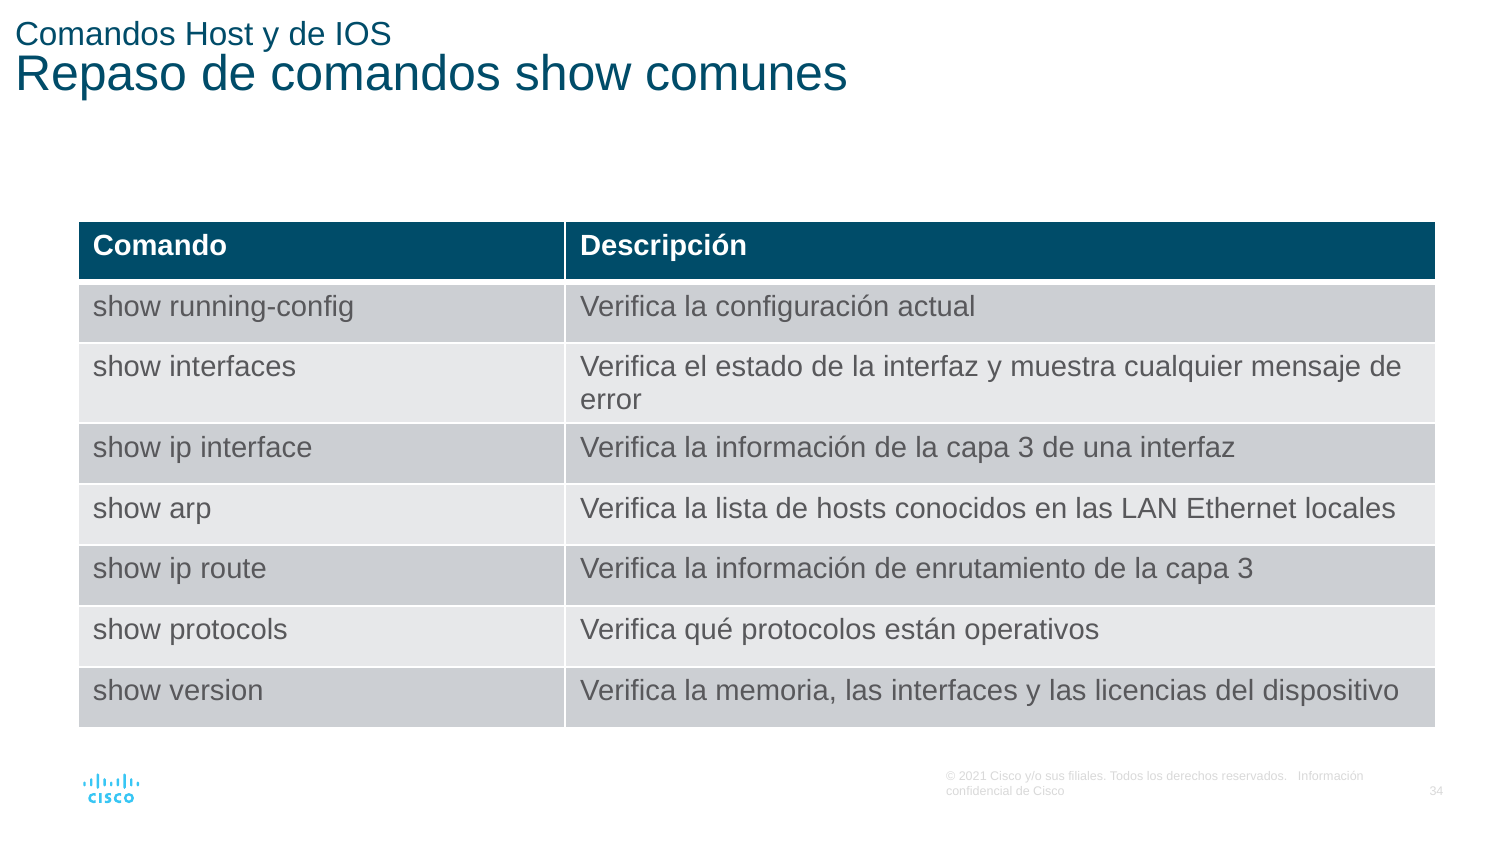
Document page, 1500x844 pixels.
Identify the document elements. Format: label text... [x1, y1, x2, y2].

table_cell show ip interface [79, 424, 564, 483]
table_header Descripción [566, 222, 1435, 279]
table_cell Verifica la lista de hosts conocidos en las LAN Ethernet locales [566, 485, 1435, 544]
table_cell show version [79, 668, 564, 727]
table_cell show arp [79, 485, 564, 544]
table_cell Verifica la memoria, las interfaces y las licencias del dispositivo [566, 668, 1435, 727]
table_cell Verifica la información de la capa 3 de una interfaz [566, 424, 1435, 483]
table_header Comando [79, 222, 564, 279]
table_cell show running-config [79, 285, 564, 342]
table_cell show protocols [79, 607, 564, 666]
table_cell show ip route [79, 546, 564, 605]
table_cell Verifica el estado de la interfaz y muestra cualquier mensaje de error [566, 344, 1435, 422]
table_cell Verifica la información de enrutamiento de la capa 3 [566, 546, 1435, 605]
title Comandos Host y de IOS Repaso de comandos show comunes [0, 0, 1369, 121]
table_cell Verifica la configuración actual [566, 285, 1435, 342]
table_cell show interfaces [79, 344, 564, 422]
table_cell Verifica qué protocolos están operativos [566, 607, 1435, 666]
